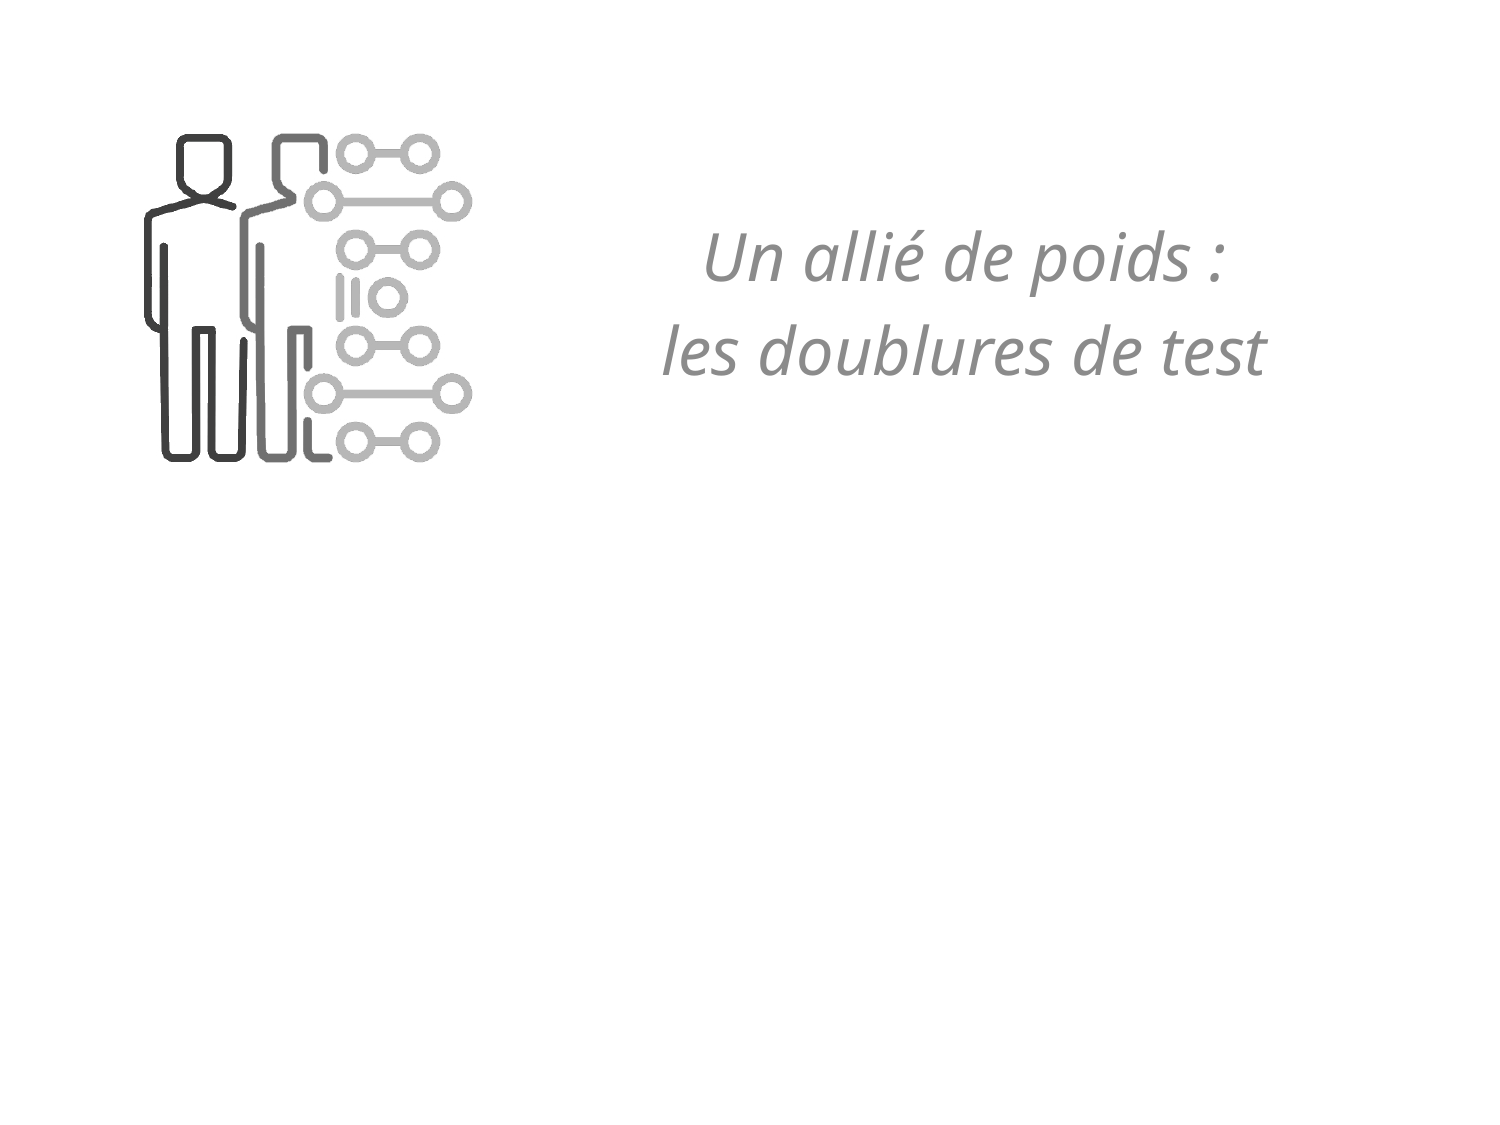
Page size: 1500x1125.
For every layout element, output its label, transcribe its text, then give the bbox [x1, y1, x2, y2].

text_box Un allié de poids : les doublures de test [506, 66, 1424, 538]
picture [123, 117, 492, 486]
